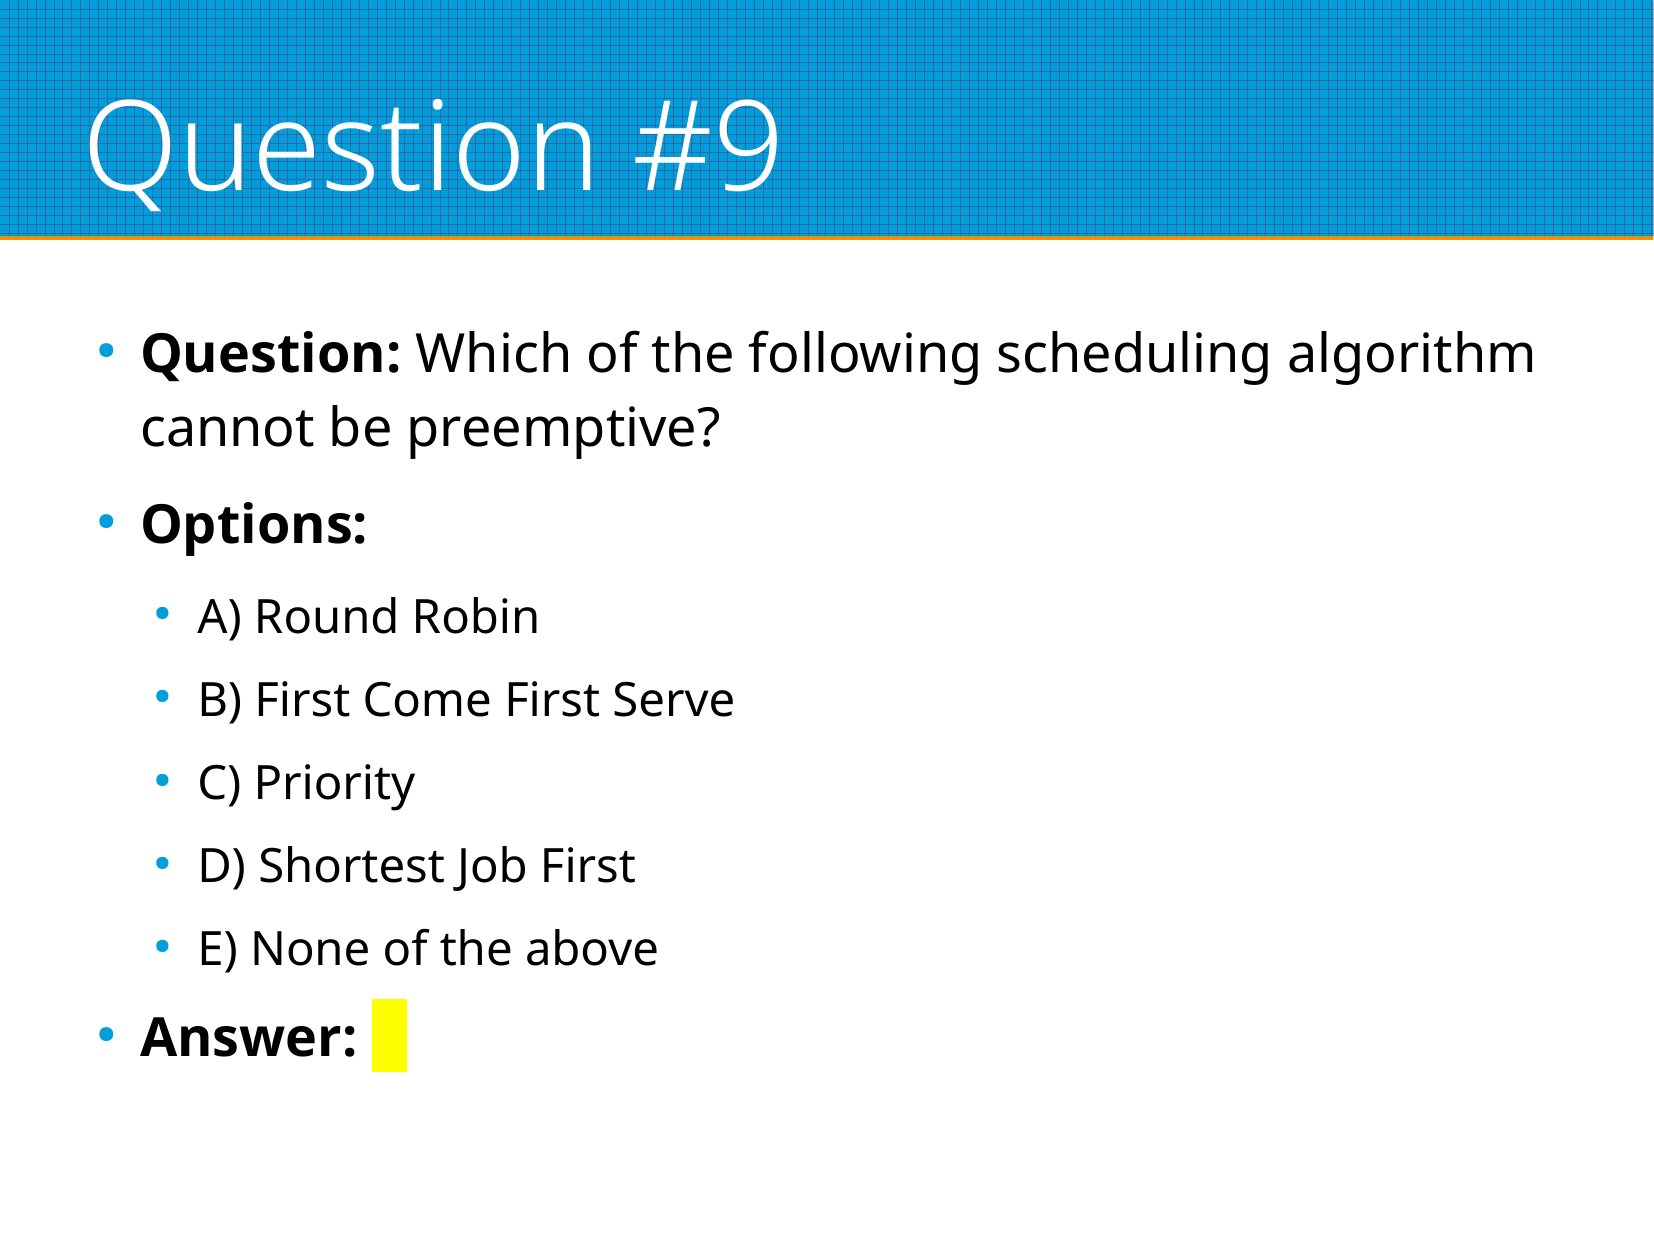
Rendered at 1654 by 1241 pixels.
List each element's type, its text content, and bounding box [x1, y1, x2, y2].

list Question: Which of the following scheduling algorithm cannot be preemptive? Options: A) Round Robin B) First Come First Serve C) Priority D) Shortest Job First E) None of the above Answer: B [82, 314, 1563, 1081]
title Question #9 [82, 19, 1571, 227]
